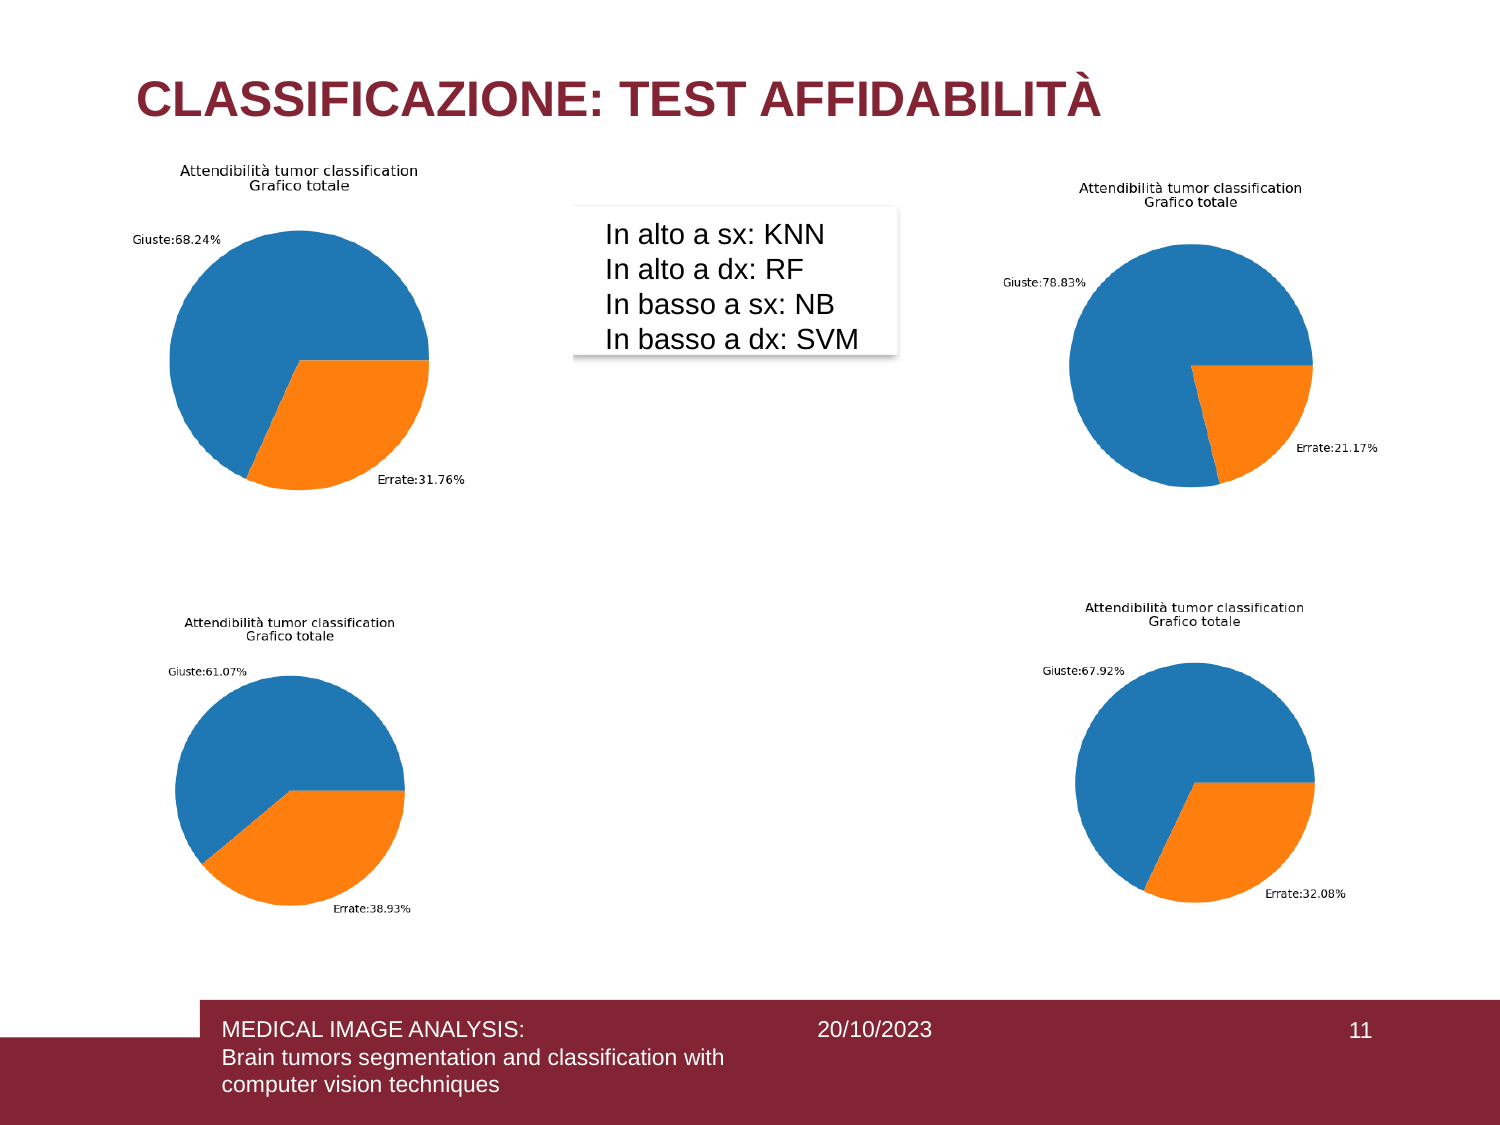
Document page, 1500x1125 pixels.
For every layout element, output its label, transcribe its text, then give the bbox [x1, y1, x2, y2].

text_box [573, 206, 897, 355]
text_box 20/10/2023 [802, 1007, 1083, 1050]
picture [921, 166, 1447, 561]
title CLASSIFICAZIONE: TEST AFFIDABILITÀ [122, 58, 1416, 136]
text_box In alto a sx: KNN In alto a dx: RF In basso a sx: NB In basso a dx: SVM [590, 208, 886, 355]
picture [11, 147, 573, 569]
slide_number <number> [1074, 1008, 1388, 1084]
picture [929, 586, 1447, 975]
picture [35, 602, 532, 975]
text_box MEDICAL IMAGE ANALYSIS: Brain tumors segmentation and classification with computer vision techniques [206, 1007, 798, 1105]
